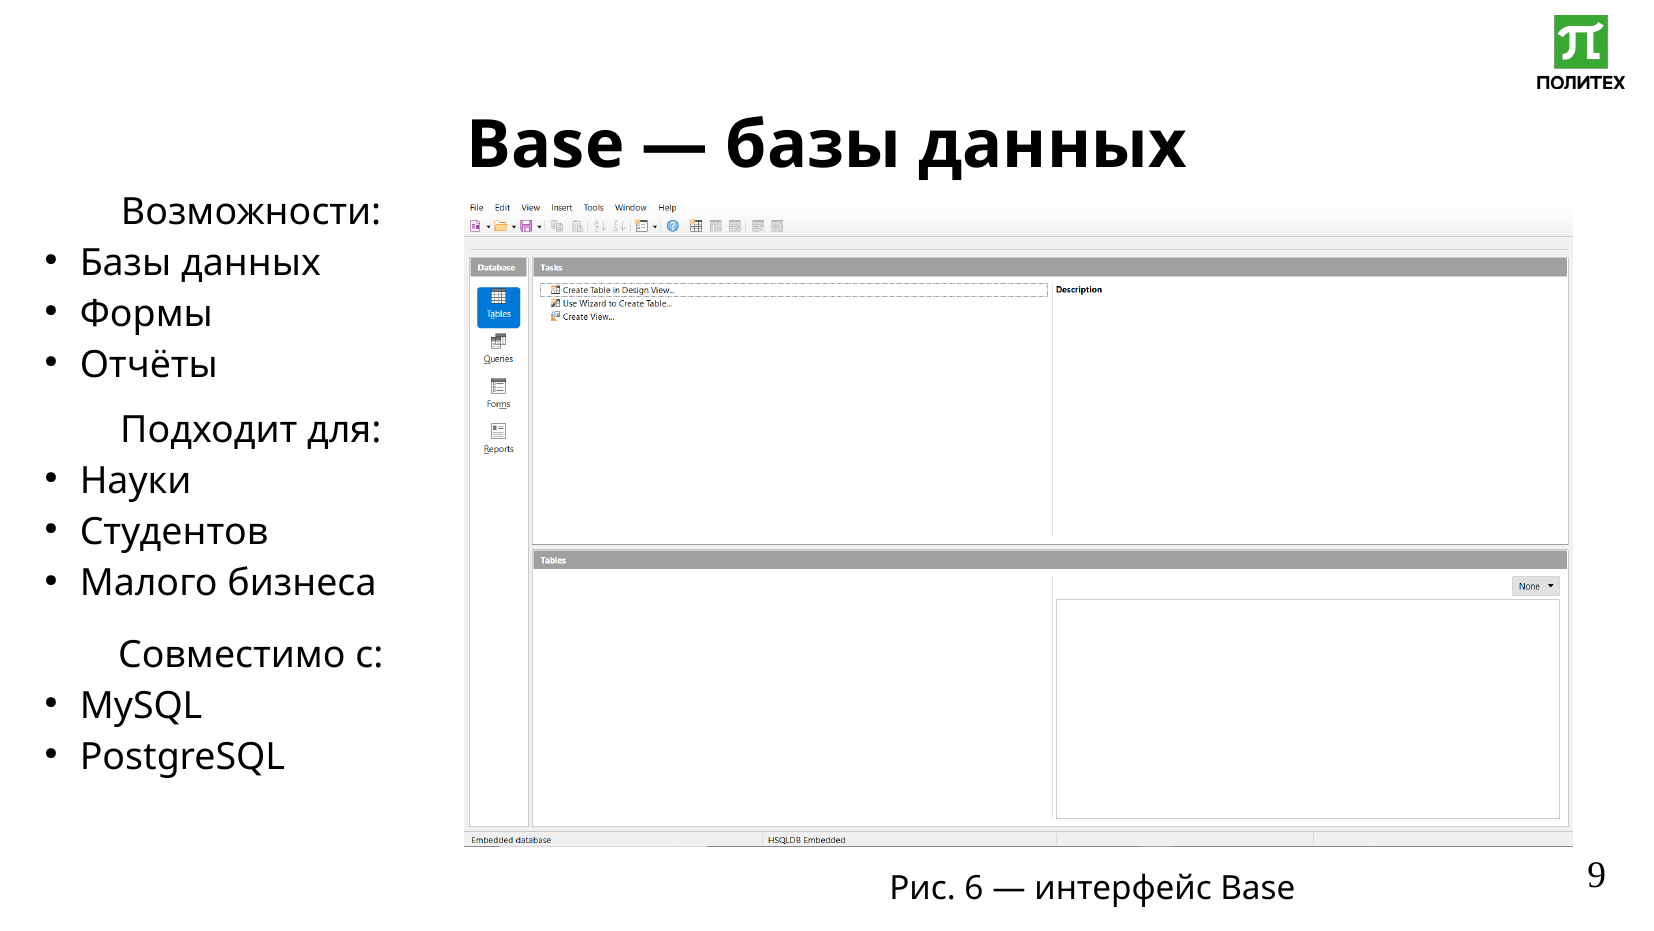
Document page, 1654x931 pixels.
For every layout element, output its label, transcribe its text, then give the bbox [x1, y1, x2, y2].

picture [464, 200, 1573, 848]
picture [1537, 15, 1625, 89]
text_box Подходит для: Науки Студентов Малого бизнеса [29, 395, 464, 620]
text_box <number> [1572, 847, 1654, 931]
text_box Рис. 6 ― интерфейс Base [797, 856, 1388, 931]
text_box Совместимо с: MySQL PostgreSQL [29, 620, 464, 798]
text_box Base — базы данных [0, 88, 1654, 292]
text_box Возможности: Базы данных Формы Отчёты [29, 177, 473, 395]
